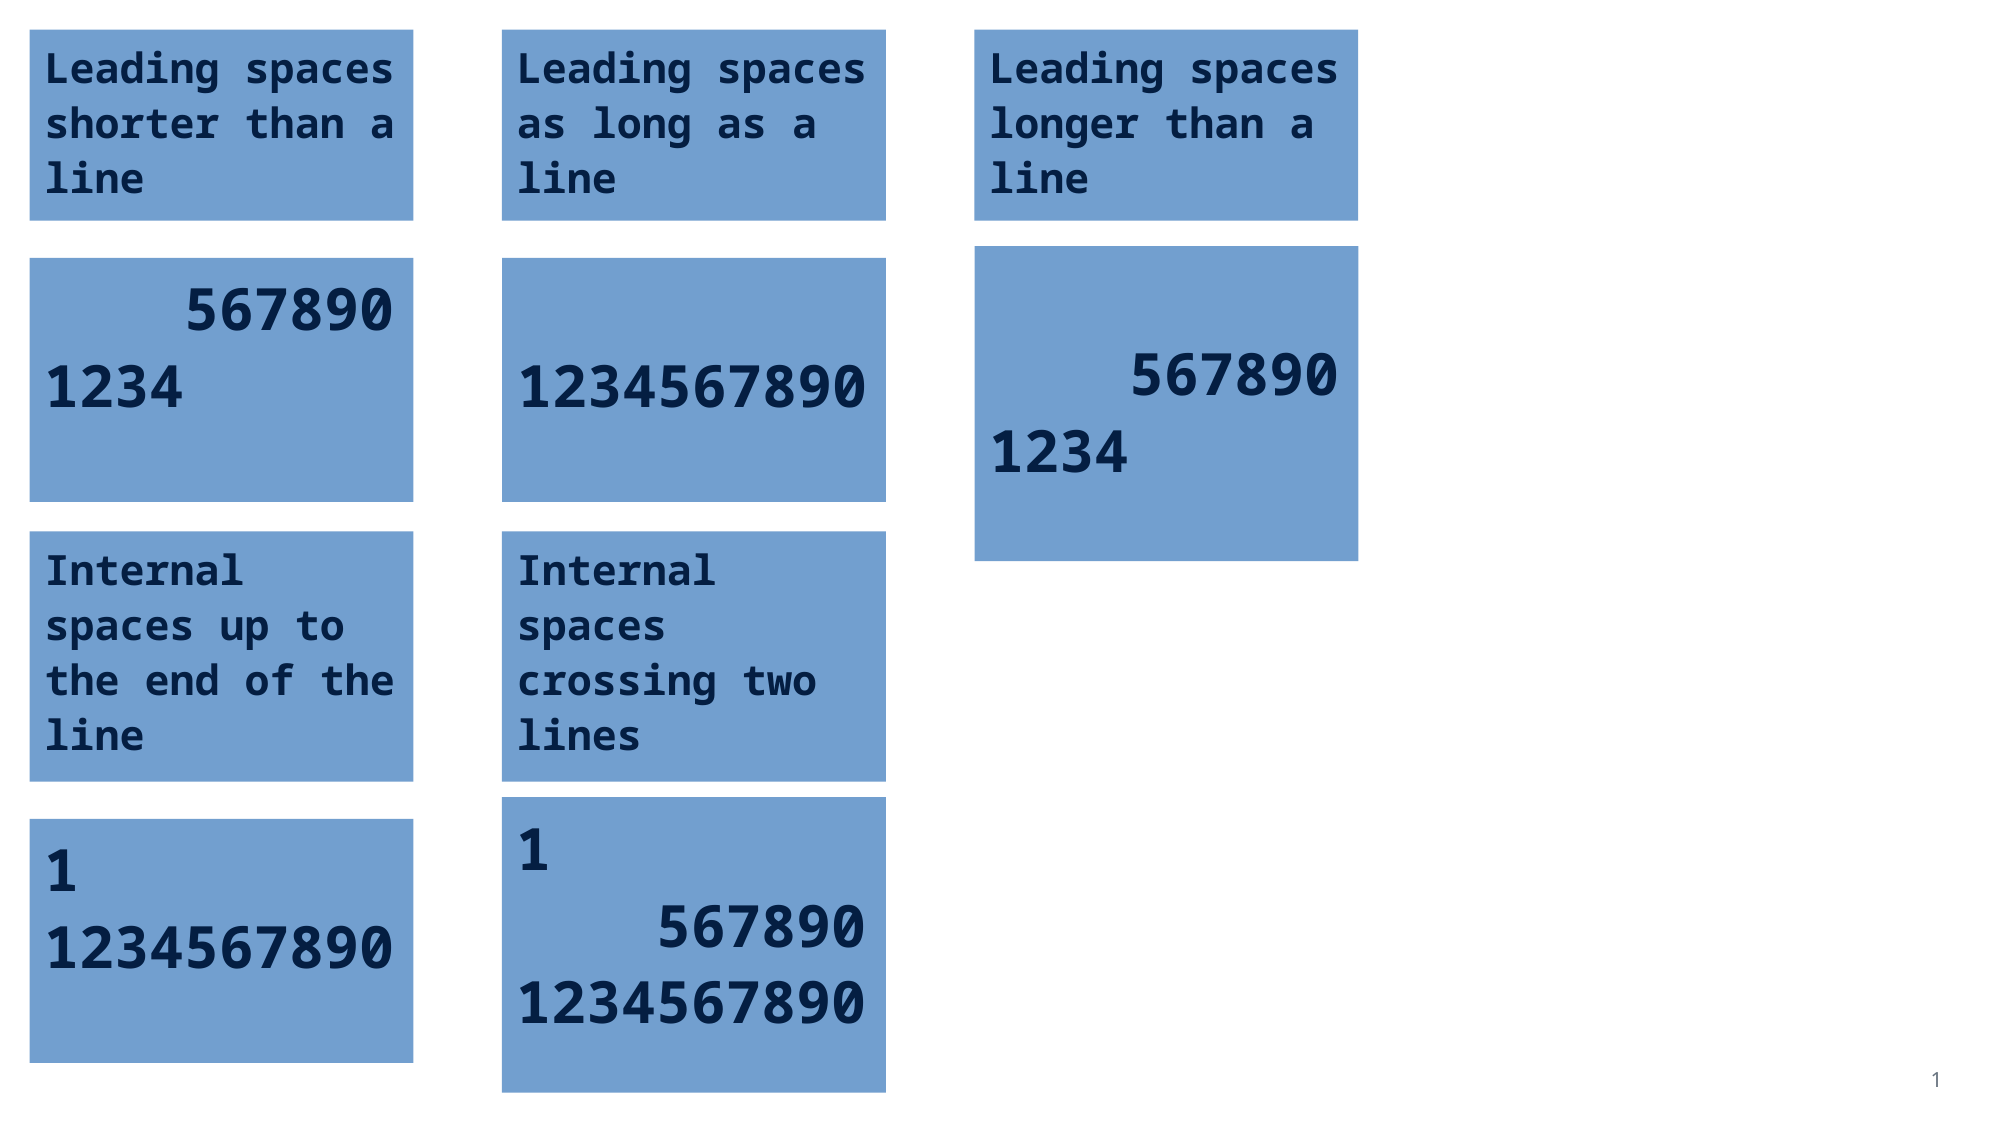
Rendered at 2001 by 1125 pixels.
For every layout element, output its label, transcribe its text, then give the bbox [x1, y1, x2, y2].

title 567890 1234 [974, 246, 1359, 562]
title 1 1234567890 [29, 818, 414, 1063]
title 1234567890 [502, 257, 886, 502]
title 567890 1234 [29, 257, 414, 502]
title Leading spaces as long as a line [501, 29, 886, 221]
title Leading spaces shorter than a line [29, 29, 414, 221]
title Internal spaces crossing two lines [501, 531, 886, 782]
title 1 567890 1234567890 [501, 797, 886, 1093]
slide_number <number> [1507, 1042, 1958, 1103]
title Internal spaces up to the end of the line [29, 531, 414, 782]
title Leading spaces longer than a line [974, 29, 1359, 221]
